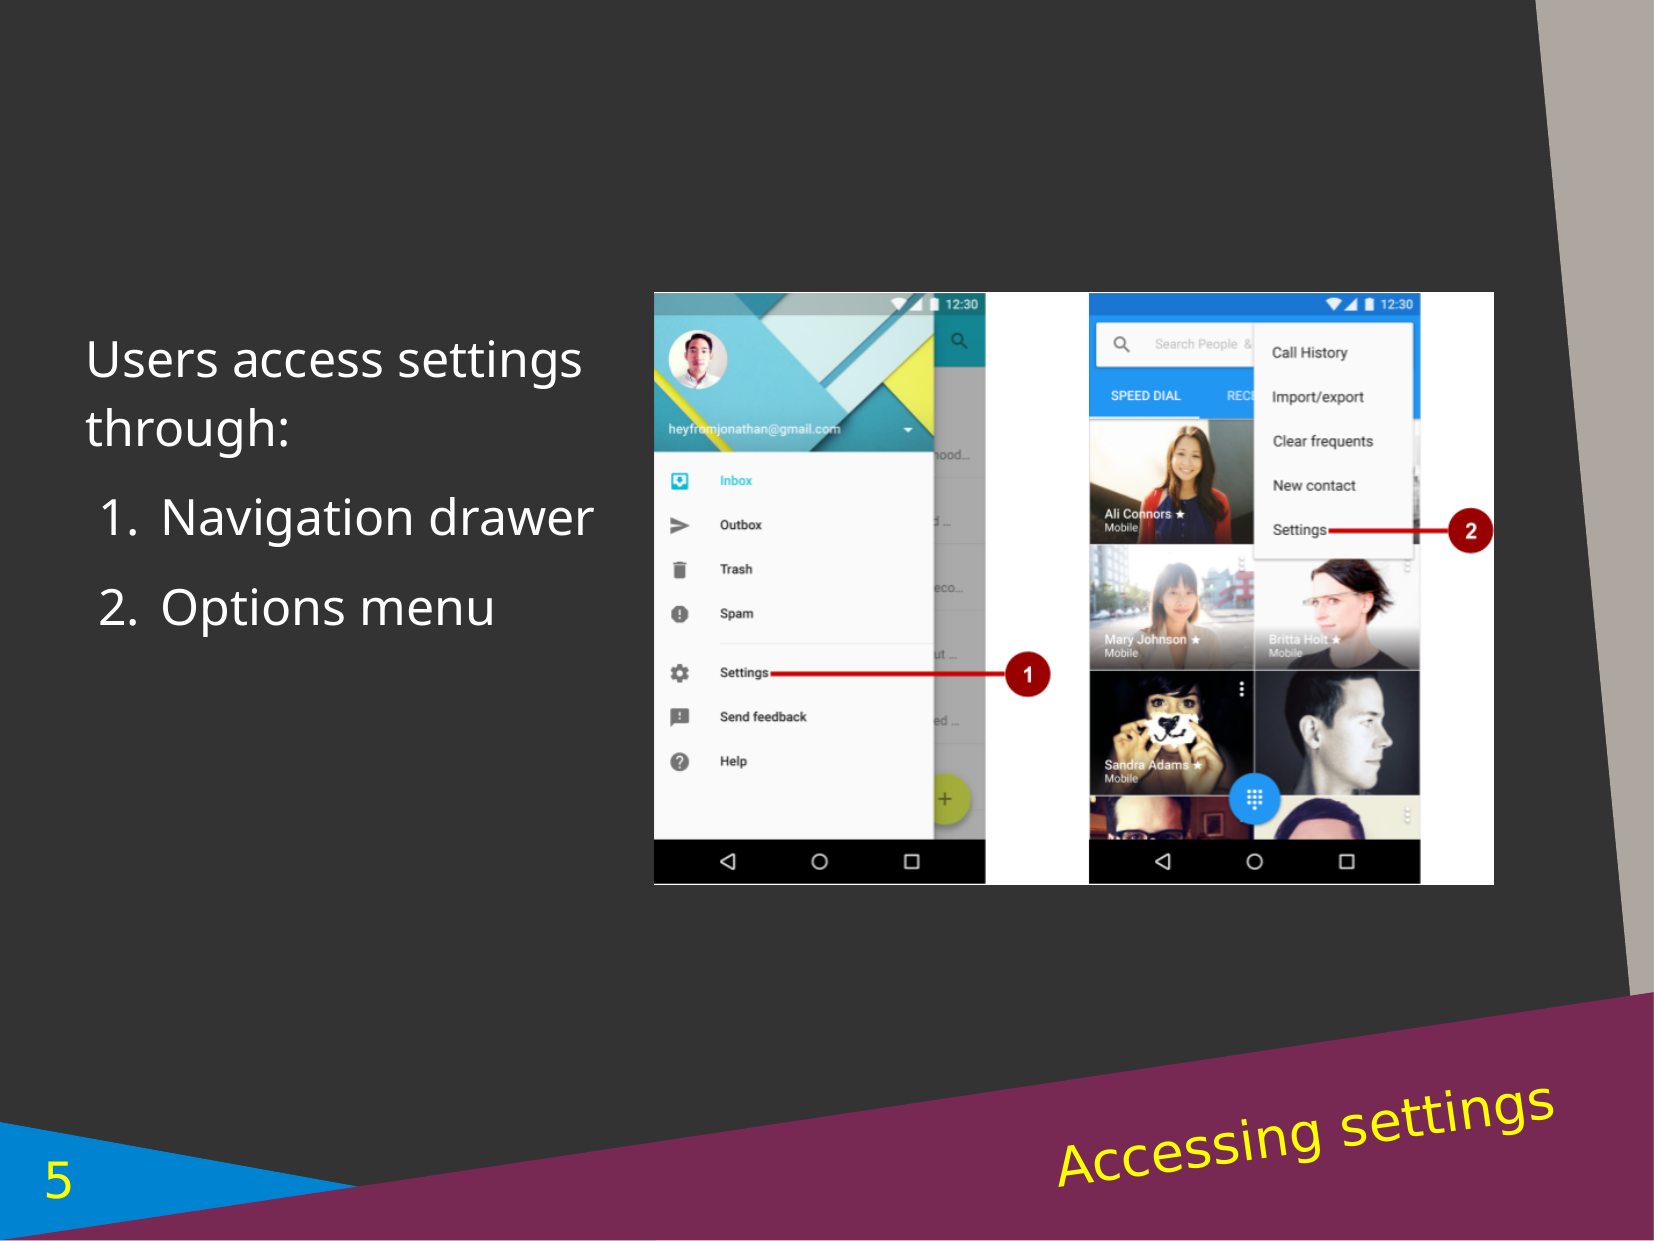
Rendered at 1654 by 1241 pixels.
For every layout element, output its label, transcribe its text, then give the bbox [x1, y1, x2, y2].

picture [654, 292, 1494, 885]
list Users access settings through: Navigation drawer Options menu [70, 303, 626, 864]
title Accessing settings [956, 995, 1654, 1241]
